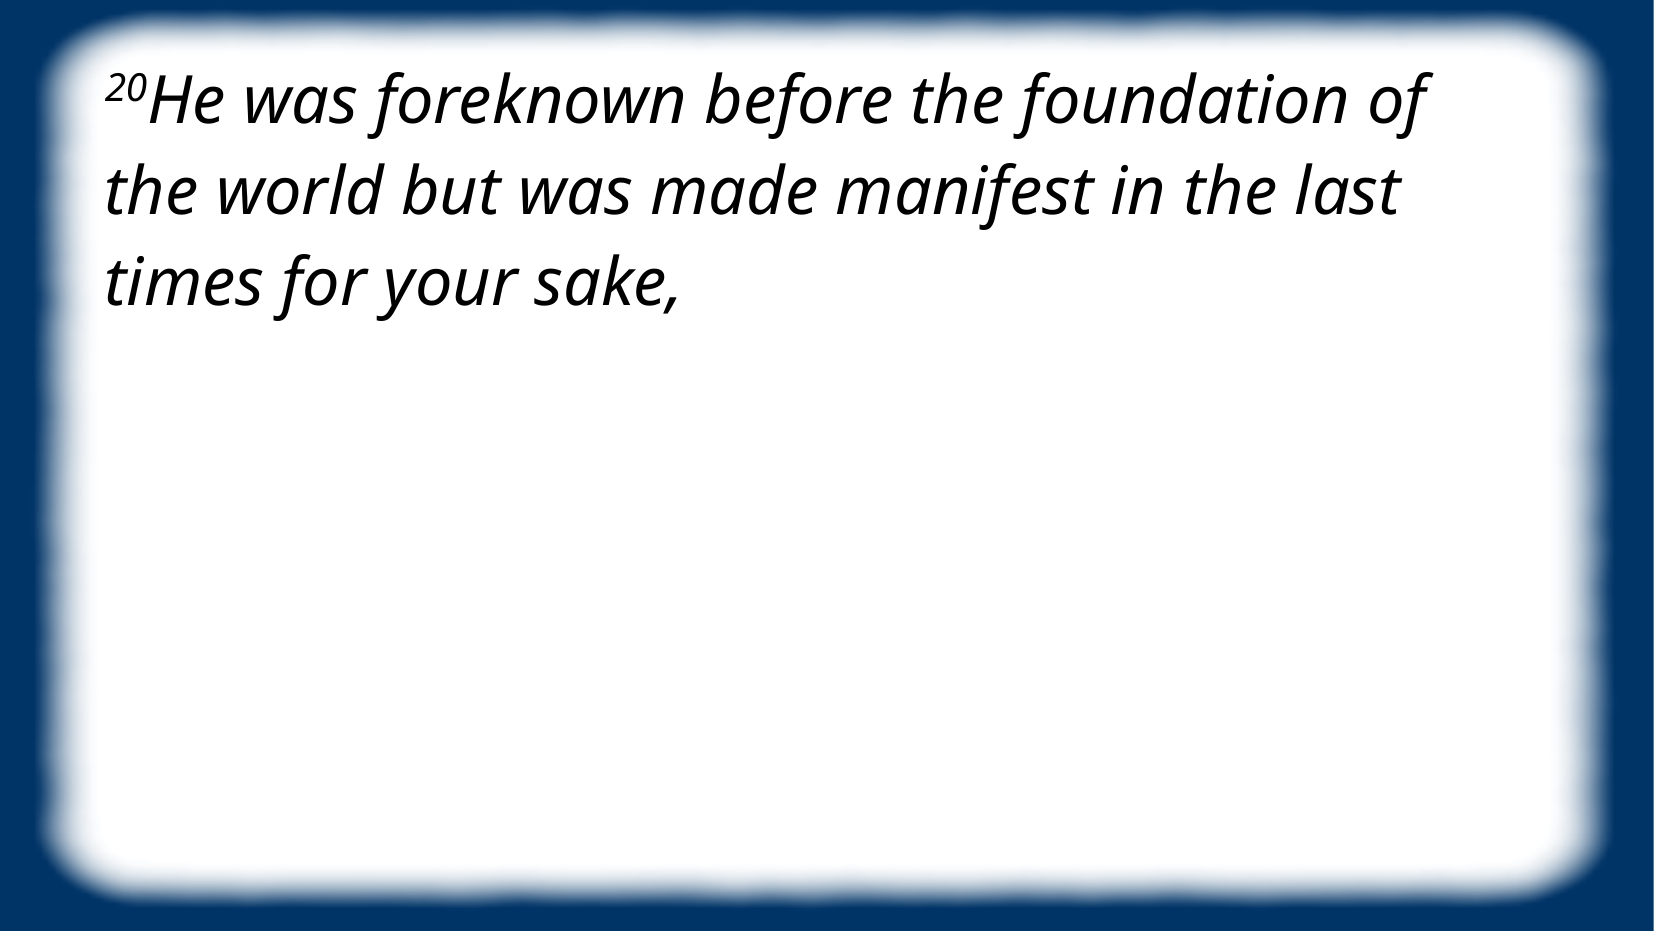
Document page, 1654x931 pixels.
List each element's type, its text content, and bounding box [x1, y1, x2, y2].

picture [0, 0, 1654, 931]
text_box 20He was foreknown before the foundation of the world but was made manifest in the last times for your sake, [90, 45, 1546, 327]
